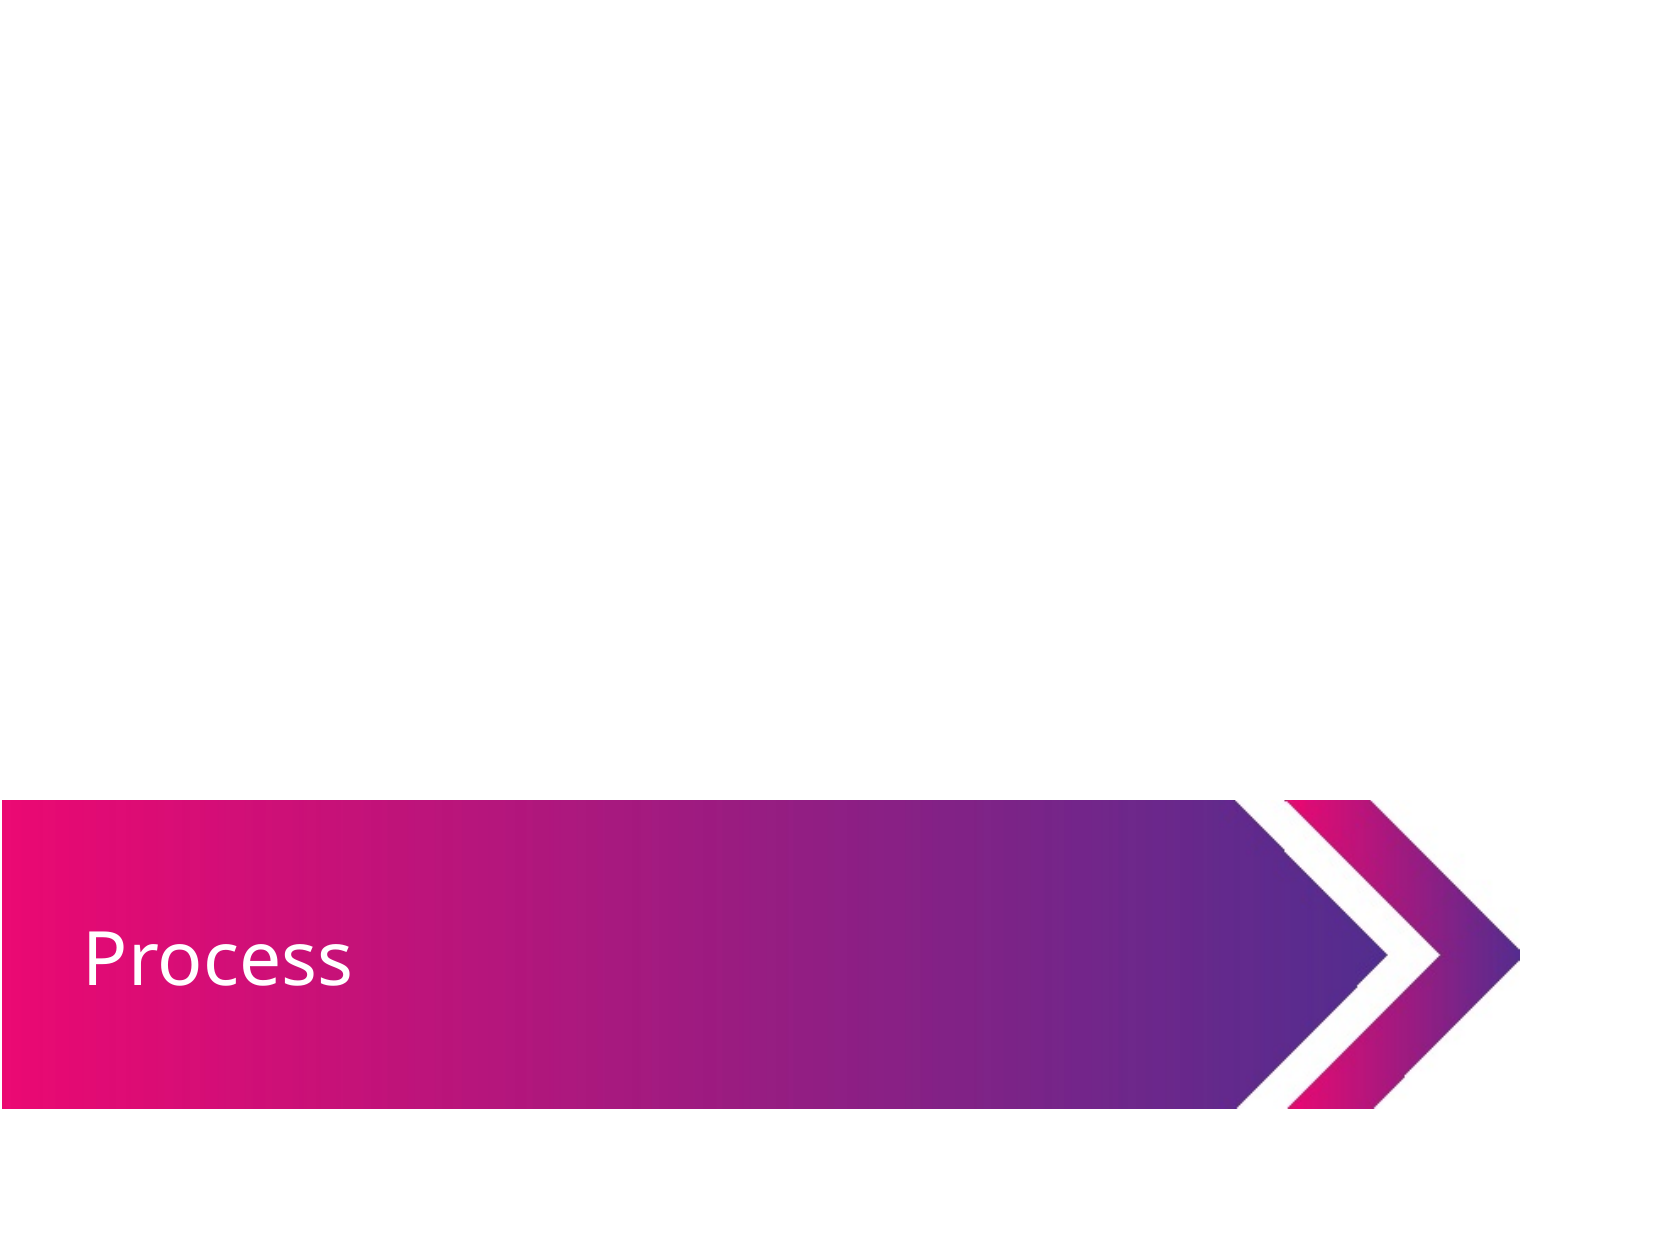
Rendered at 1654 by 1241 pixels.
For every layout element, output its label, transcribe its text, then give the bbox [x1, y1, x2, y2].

title Process [82, 852, 1396, 1060]
picture [2, 800, 1520, 1109]
